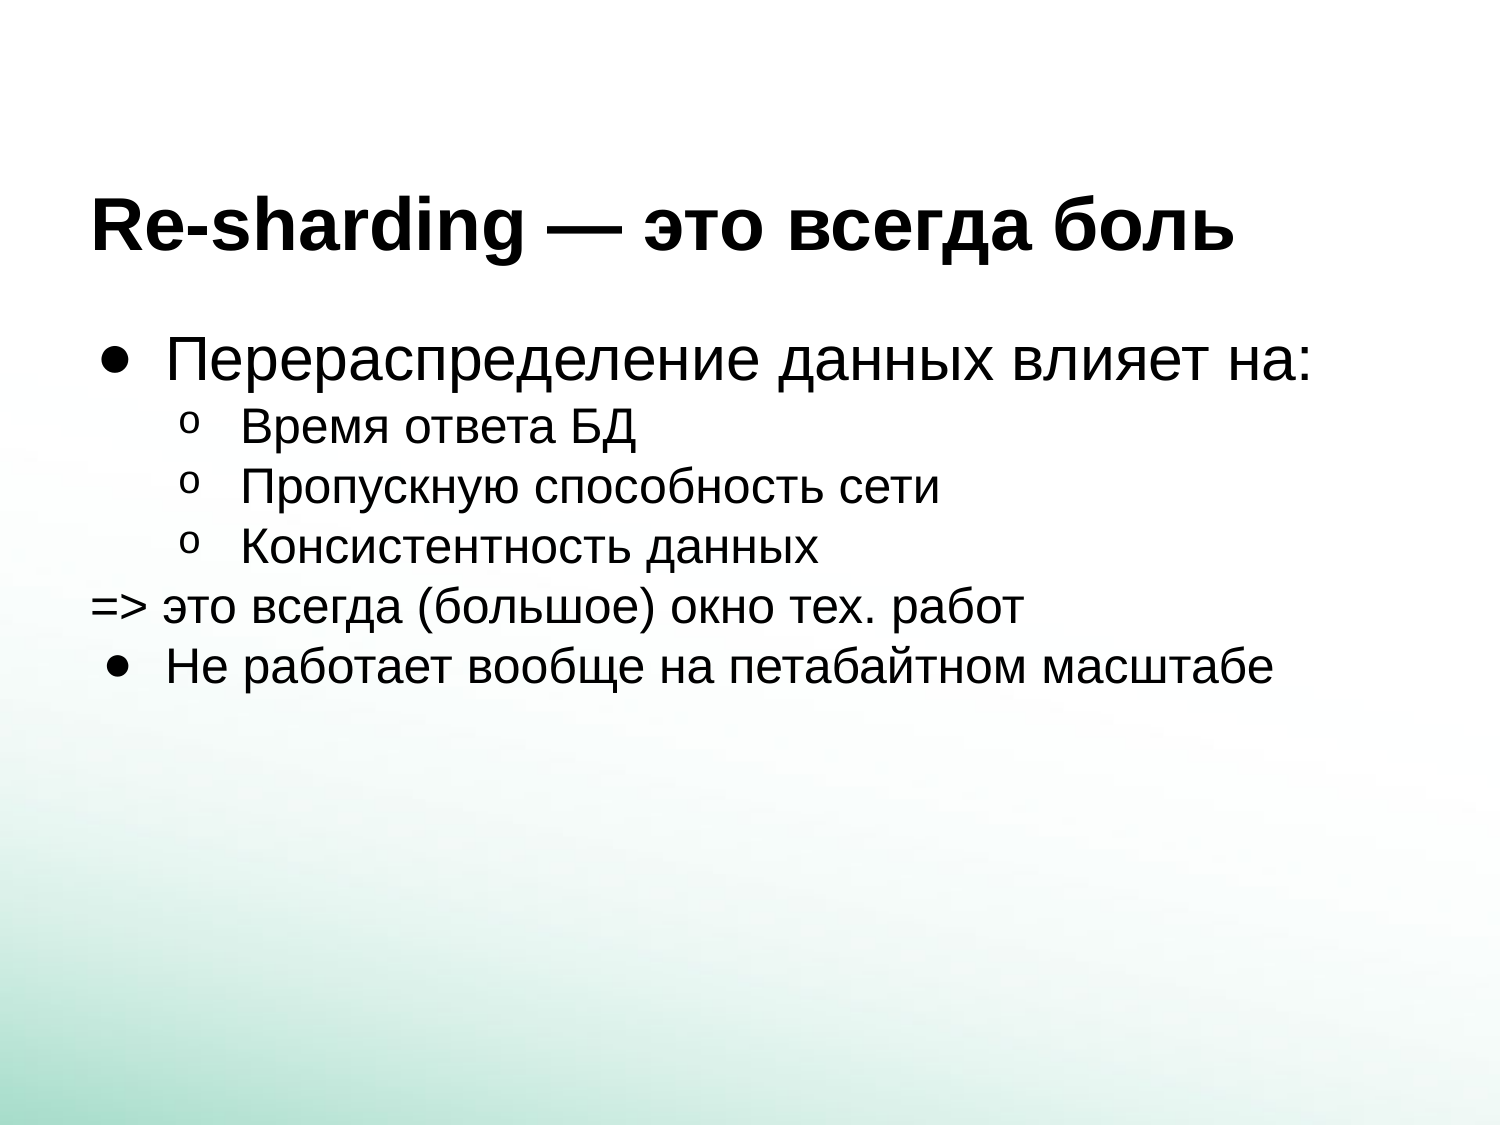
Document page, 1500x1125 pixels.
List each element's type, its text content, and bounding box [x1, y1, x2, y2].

picture [0, 0, 1500, 1125]
list Перераспределение данных влияет на: Время ответа БД Пропускную способность сети Консистентность данных => это всегда (большое) окно тех. работ Не работает вообще на петабайтном масштабе [75, 303, 1402, 729]
title Re-sharding — это всегда боль [75, 140, 1425, 281]
